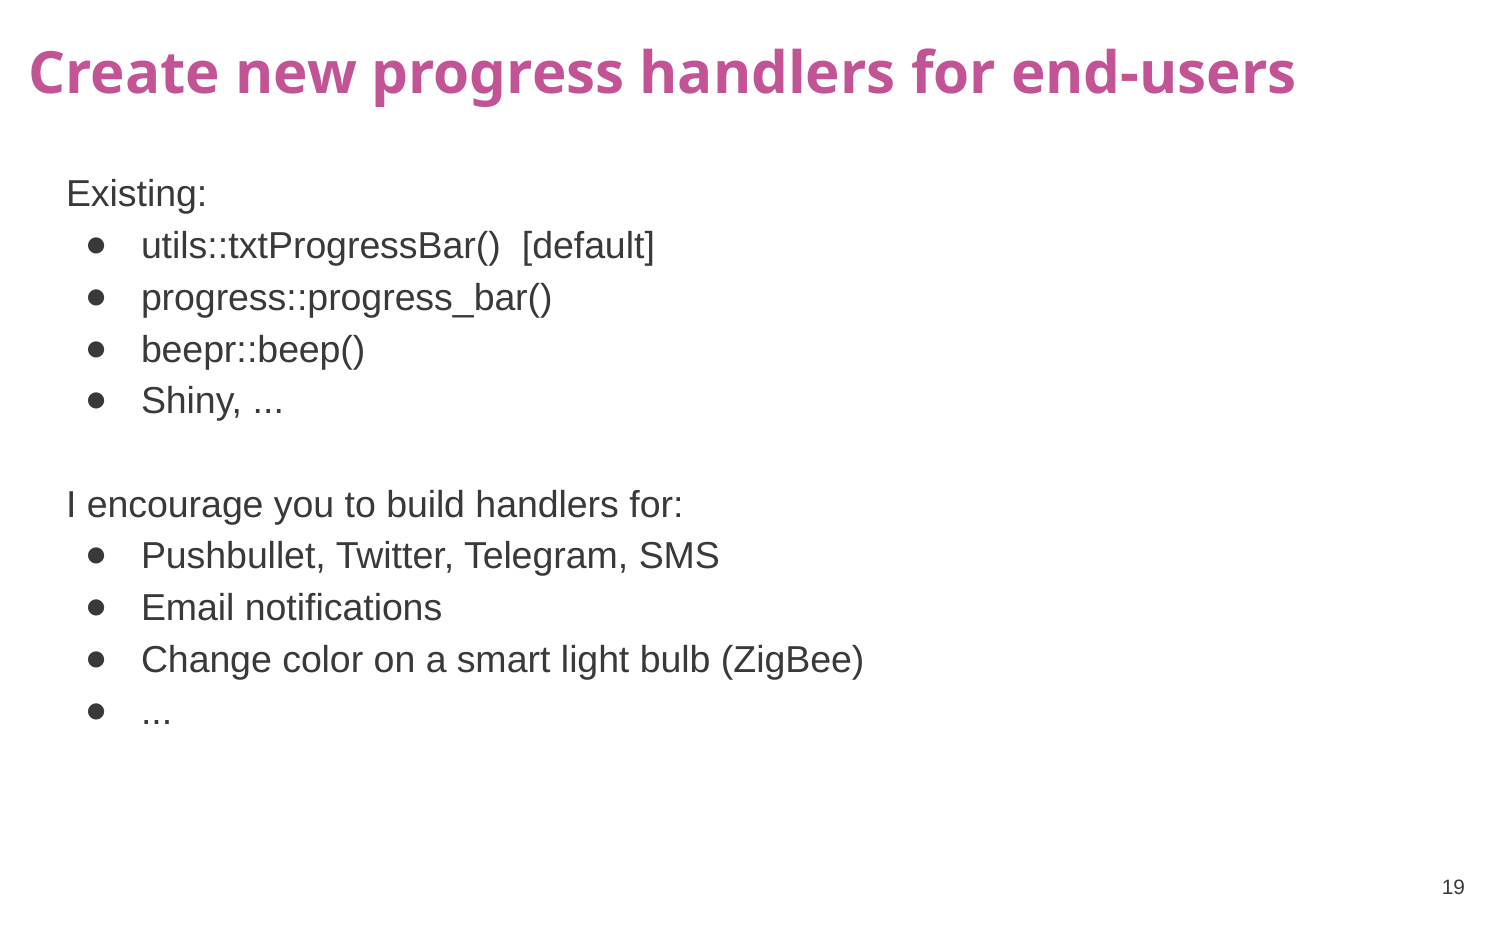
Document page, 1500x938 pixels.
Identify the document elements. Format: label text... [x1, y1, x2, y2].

list Existing: utils::txtProgressBar() [default] progress::progress_bar() beepr::beep() Shiny, ... I encourage you to build handlers for: Pushbullet, Twitter, Telegram, SMS Email notifications Change color on a smart light bulb (ZigBee) ... [51, 147, 1449, 850]
slide_number <number> [1389, 849, 1480, 922]
title Create new progress handlers for end-users [13, 20, 1480, 136]
